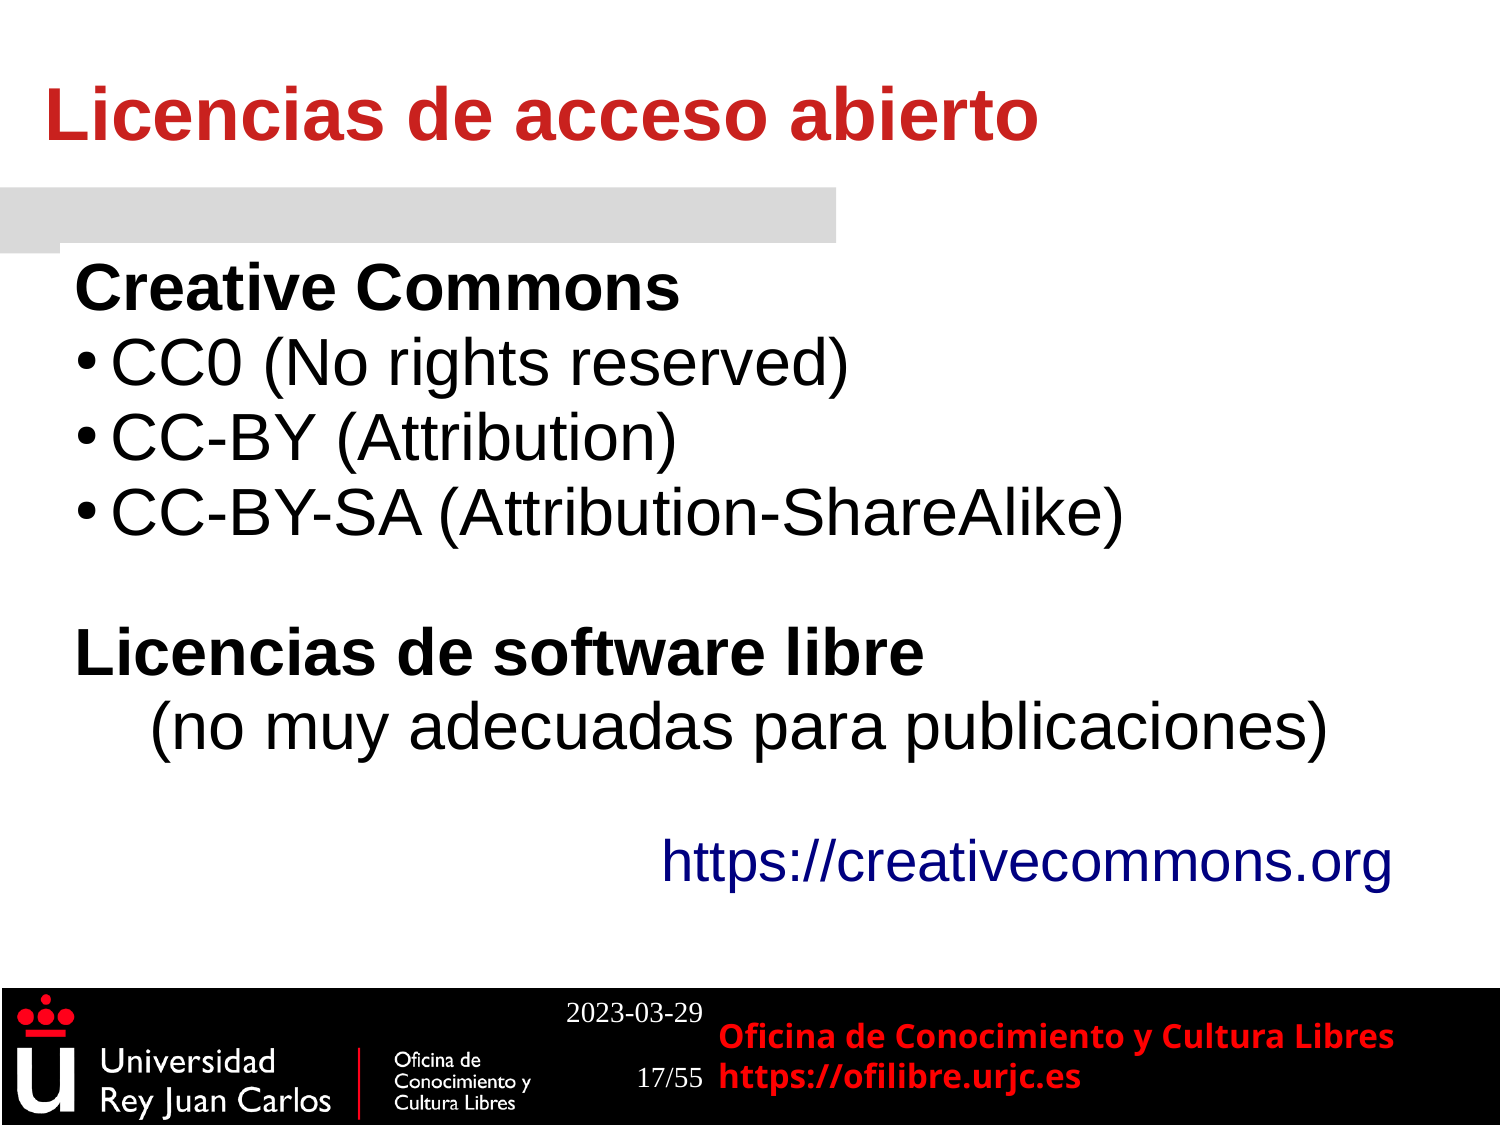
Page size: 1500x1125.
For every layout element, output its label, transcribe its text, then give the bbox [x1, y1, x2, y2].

title [75, 7, 1425, 196]
picture [17, 994, 531, 1120]
text_box Creative Commons CC0 (No rights reserved) CC-BY (Attribution) CC-BY-SA (Attribution-ShareAlike) Licencias de software libre (no muy adecuadas para publicaciones) https://creativecommons.org [60, 243, 1411, 967]
text_box Licencias de acceso abierto [30, 64, 1306, 248]
